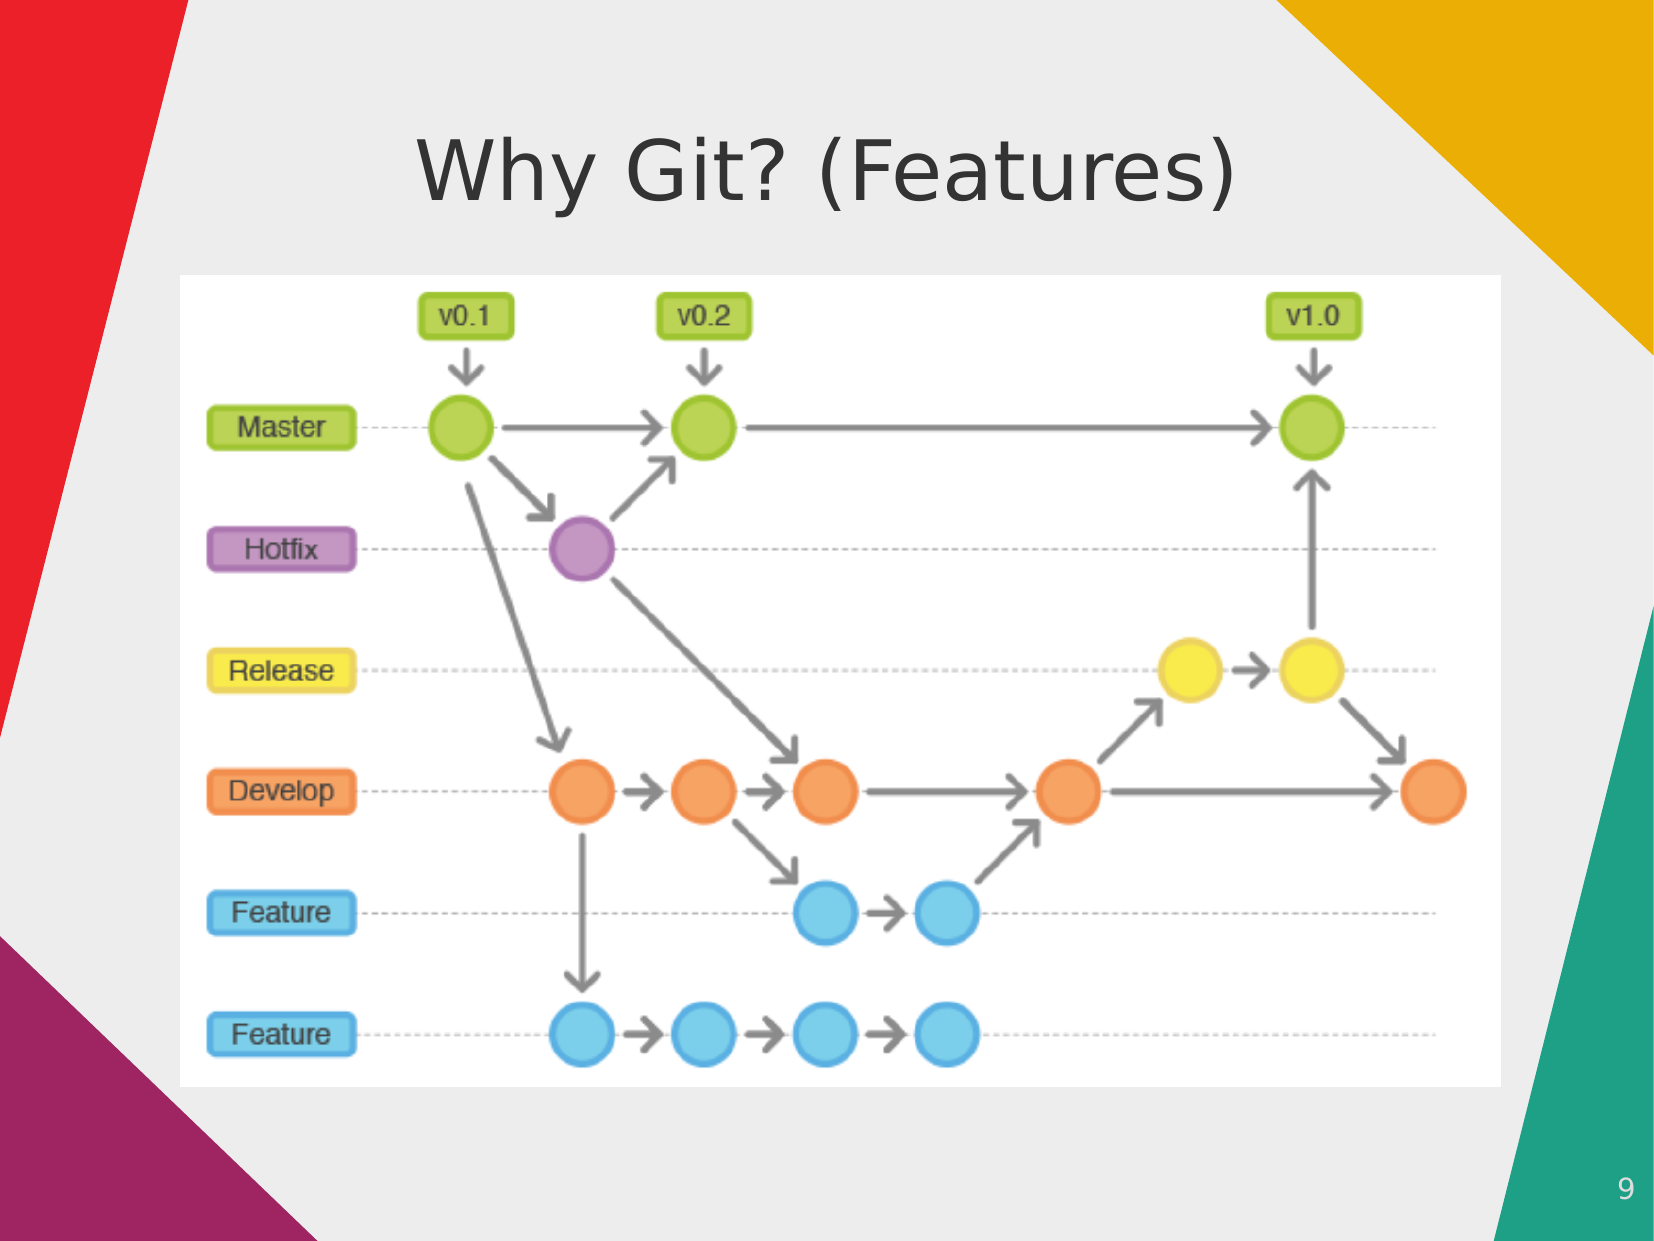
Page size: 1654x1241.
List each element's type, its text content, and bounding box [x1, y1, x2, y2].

title Why Git? (Features) [114, 73, 1539, 271]
picture [180, 275, 1501, 1087]
